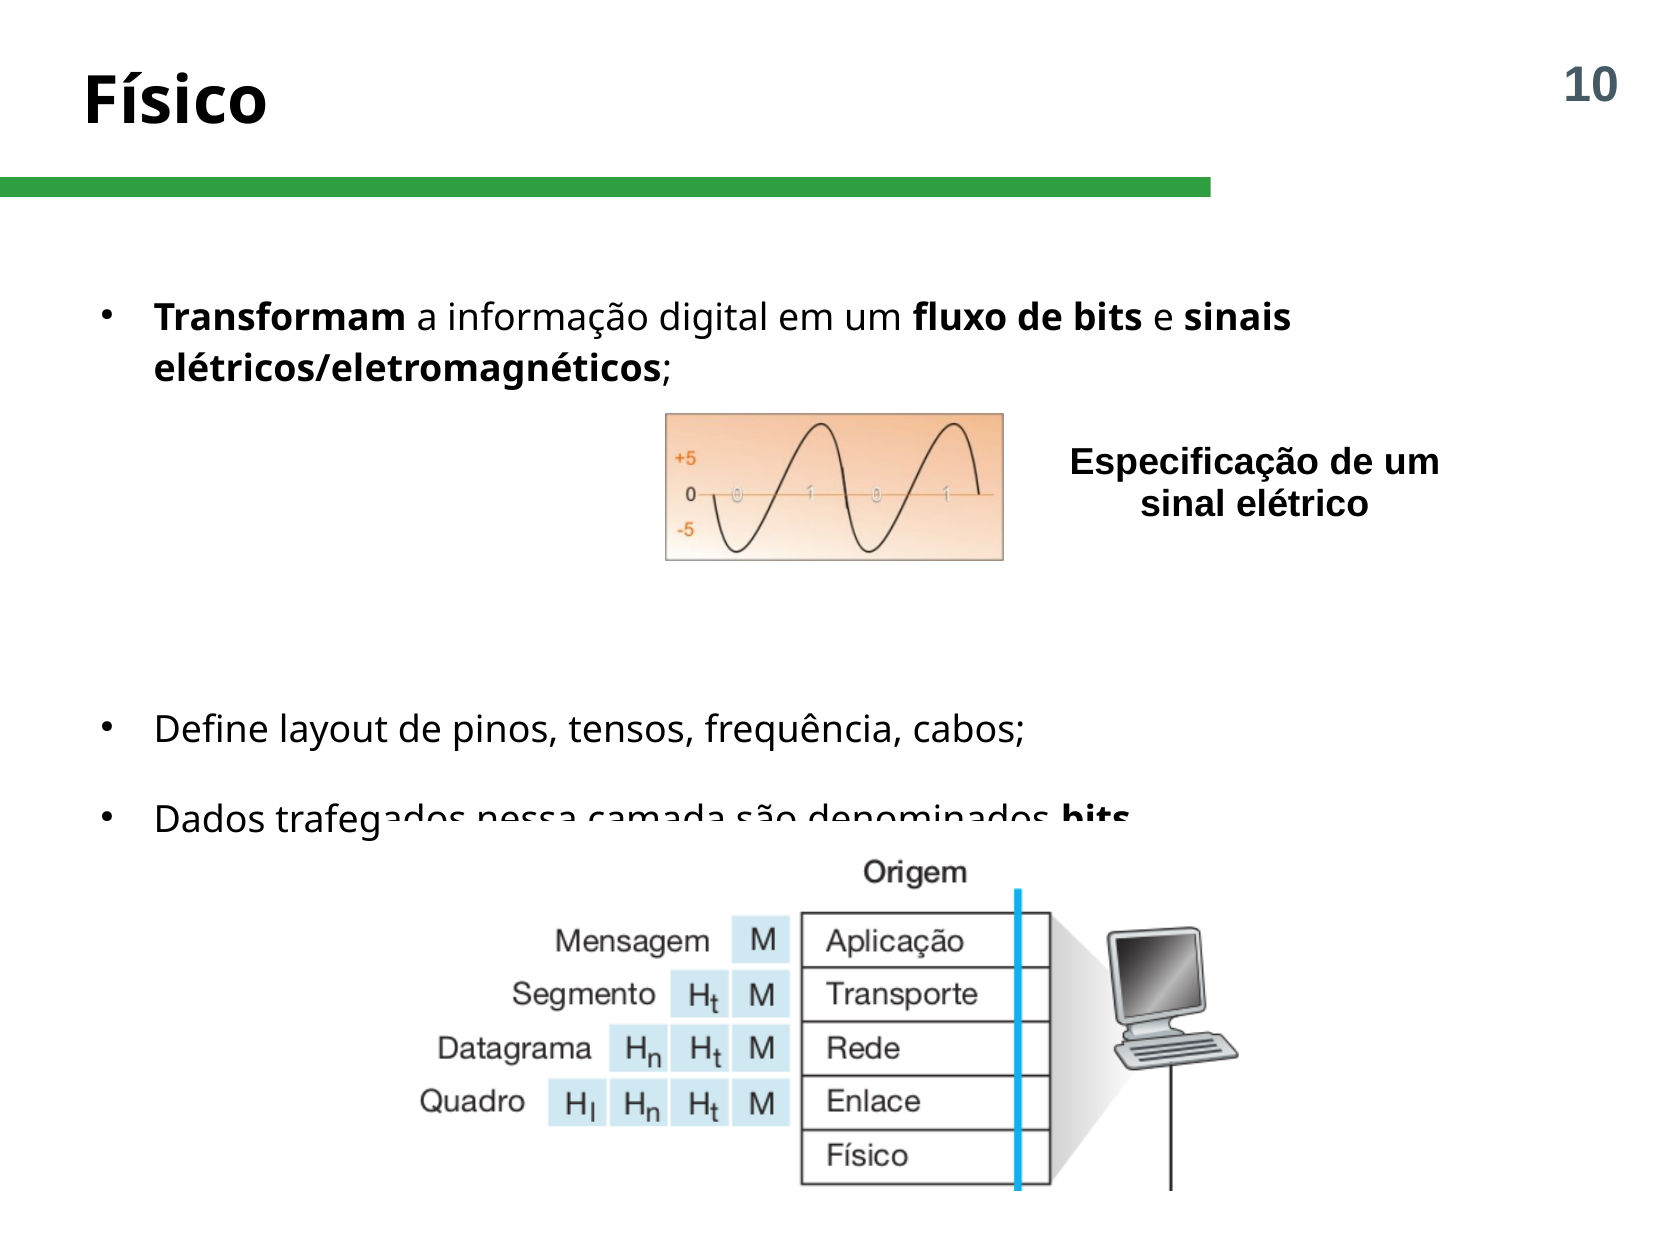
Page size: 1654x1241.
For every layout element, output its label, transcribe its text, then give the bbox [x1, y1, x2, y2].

text_box Especificação de um sinal elétrico [1033, 432, 1477, 532]
title Físico [82, 0, 1152, 202]
list Transformam a informação digital em um fluxo de bits e sinais elétricos/eletromagnéticos; Define layout de pinos, tensos, frequência, cabos; Dados trafegados nessa camada são denominados bits. [82, 290, 1571, 1216]
picture [665, 413, 1004, 562]
picture [383, 821, 1280, 1191]
